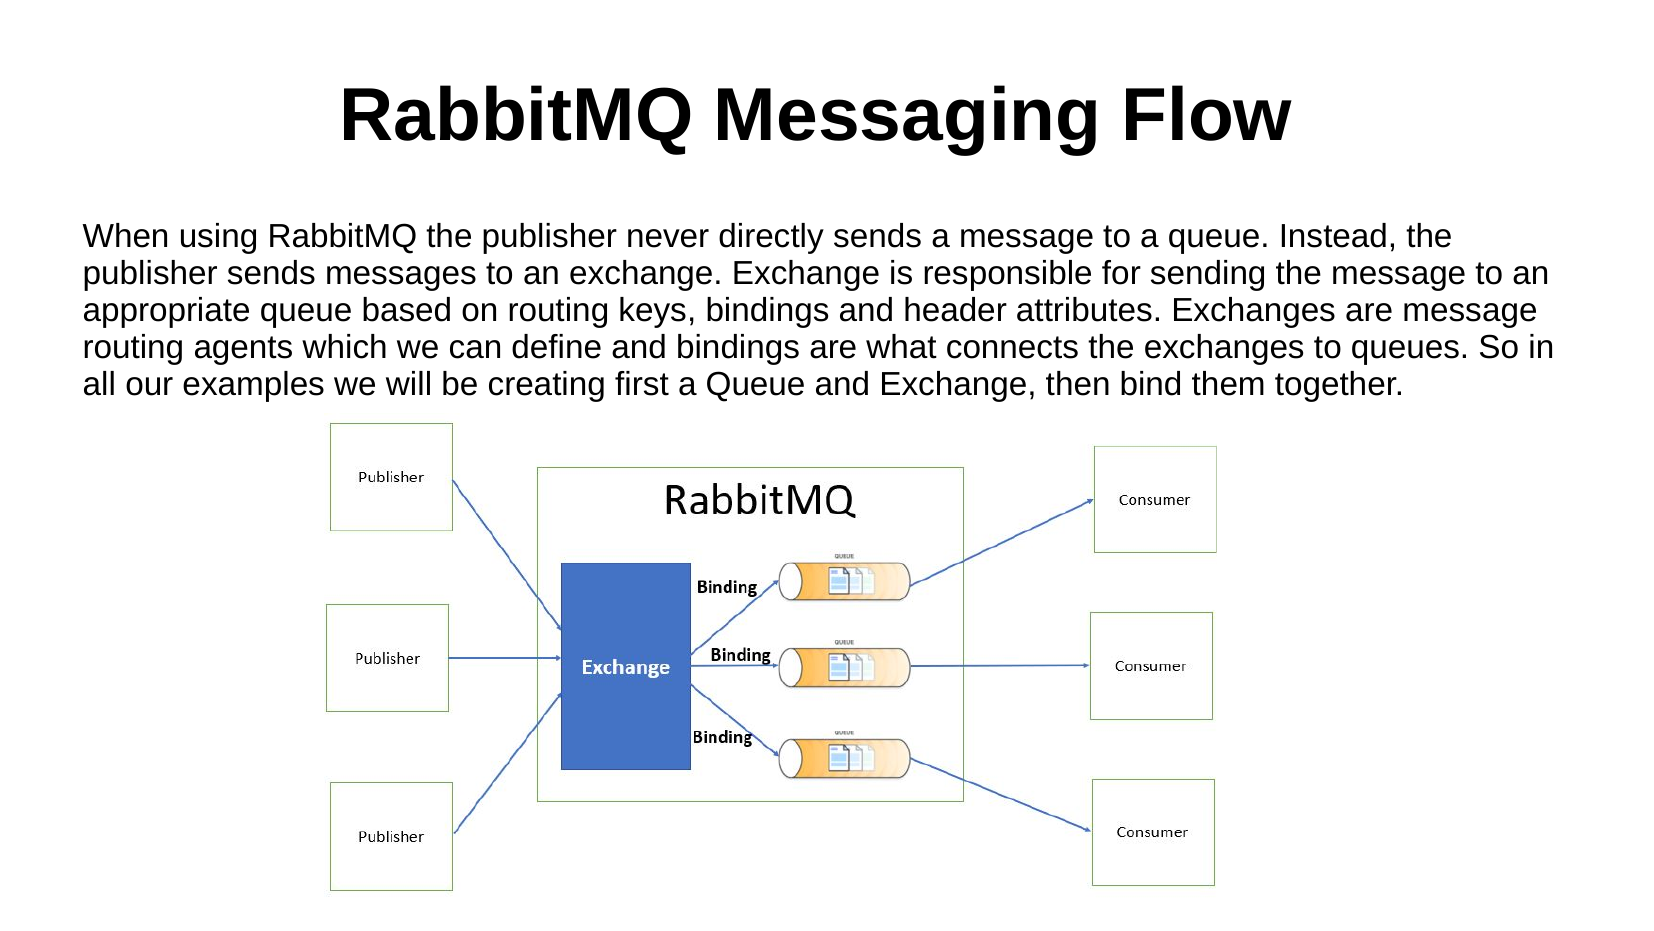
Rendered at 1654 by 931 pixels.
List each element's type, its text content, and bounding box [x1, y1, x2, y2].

title RabbitMQ Messaging Flow [82, 37, 1571, 193]
picture [324, 413, 1217, 900]
list When using RabbitMQ the publisher never directly sends a message to a queue. Instead, the publisher sends messages to an exchange. Exchange is responsible for sending the message to an appropriate queue based on routing keys, bindings and header attributes. Exchanges are message routing agents which we can define and bindings are what connects the exchanges to queues. So in all our examples we will be creating first a Queue and Exchange, then bind them together. [82, 217, 1571, 758]
